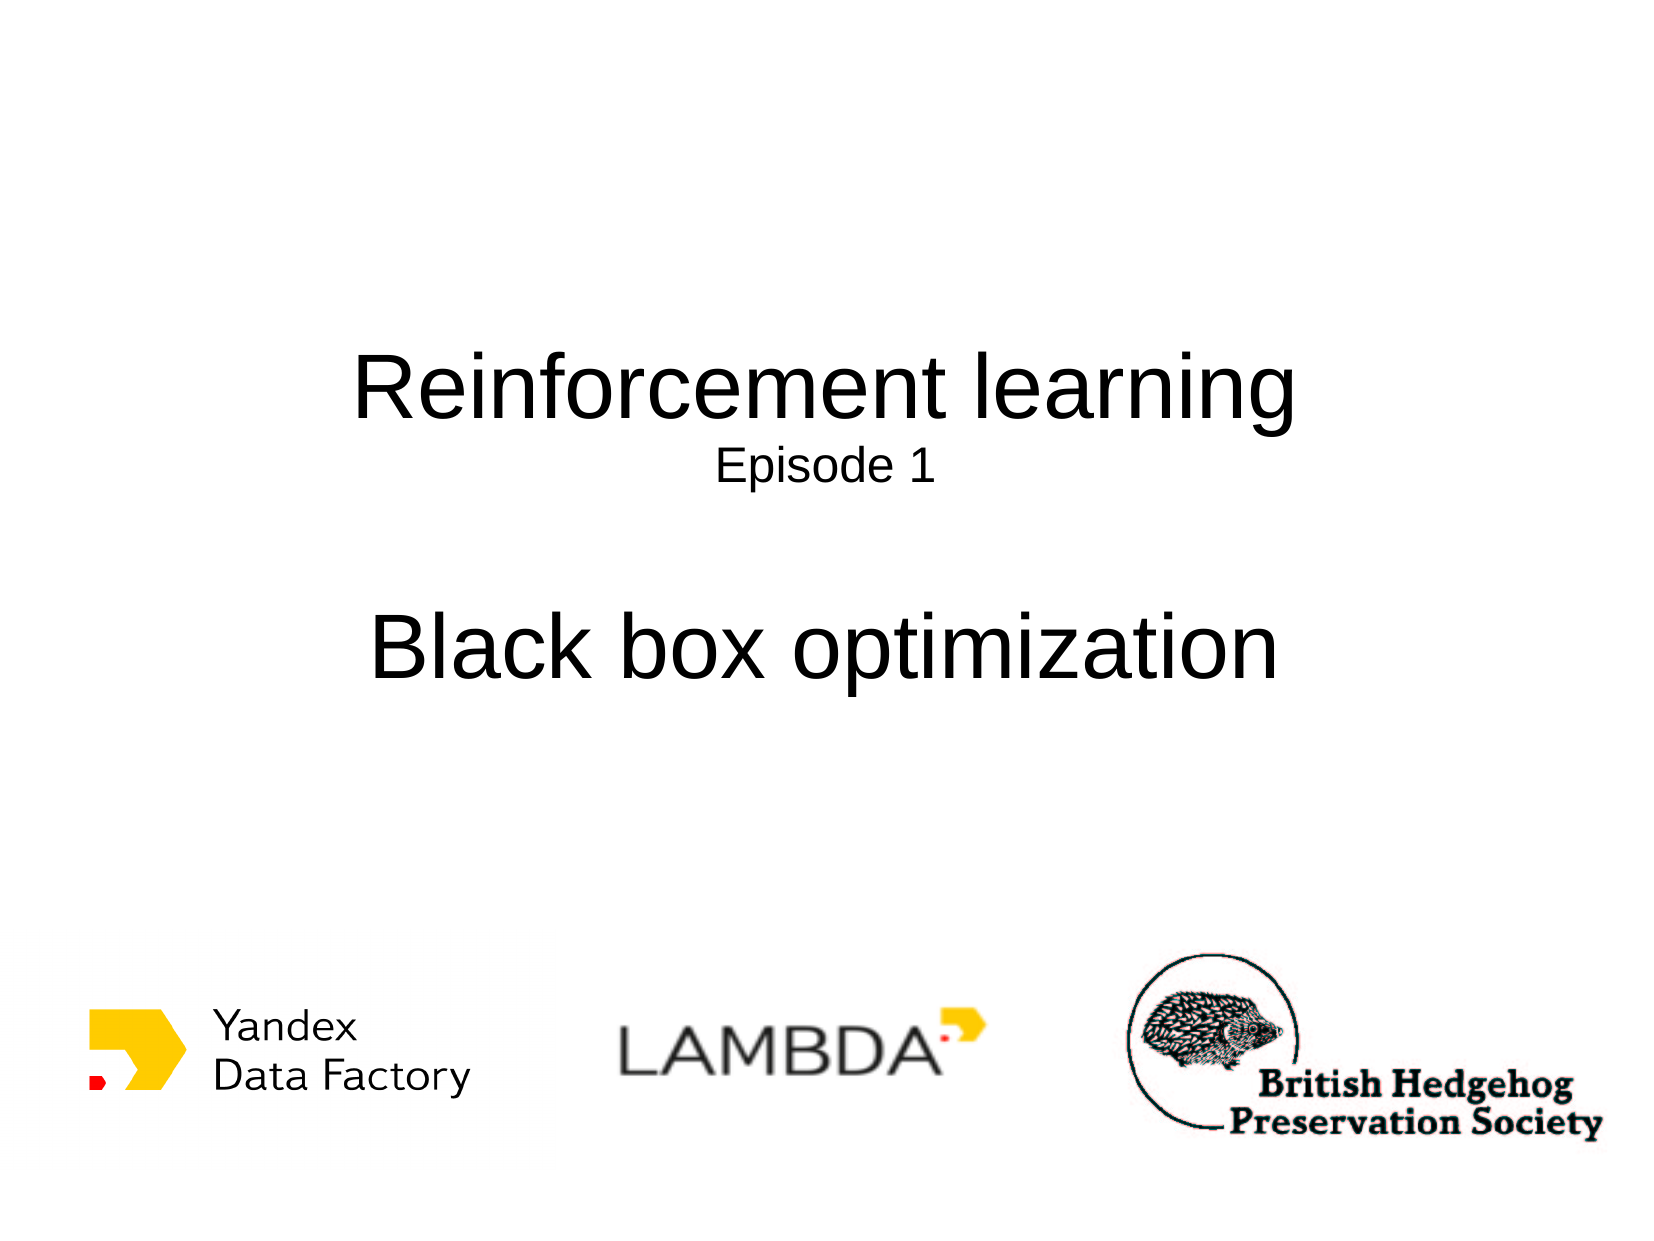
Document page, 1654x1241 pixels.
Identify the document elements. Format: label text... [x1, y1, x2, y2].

text_box Reinforcement learning Episode 1 Black box optimization [0, 311, 1654, 723]
picture [585, 872, 1006, 1213]
picture [0, 929, 556, 1171]
picture [1050, 869, 1654, 1241]
